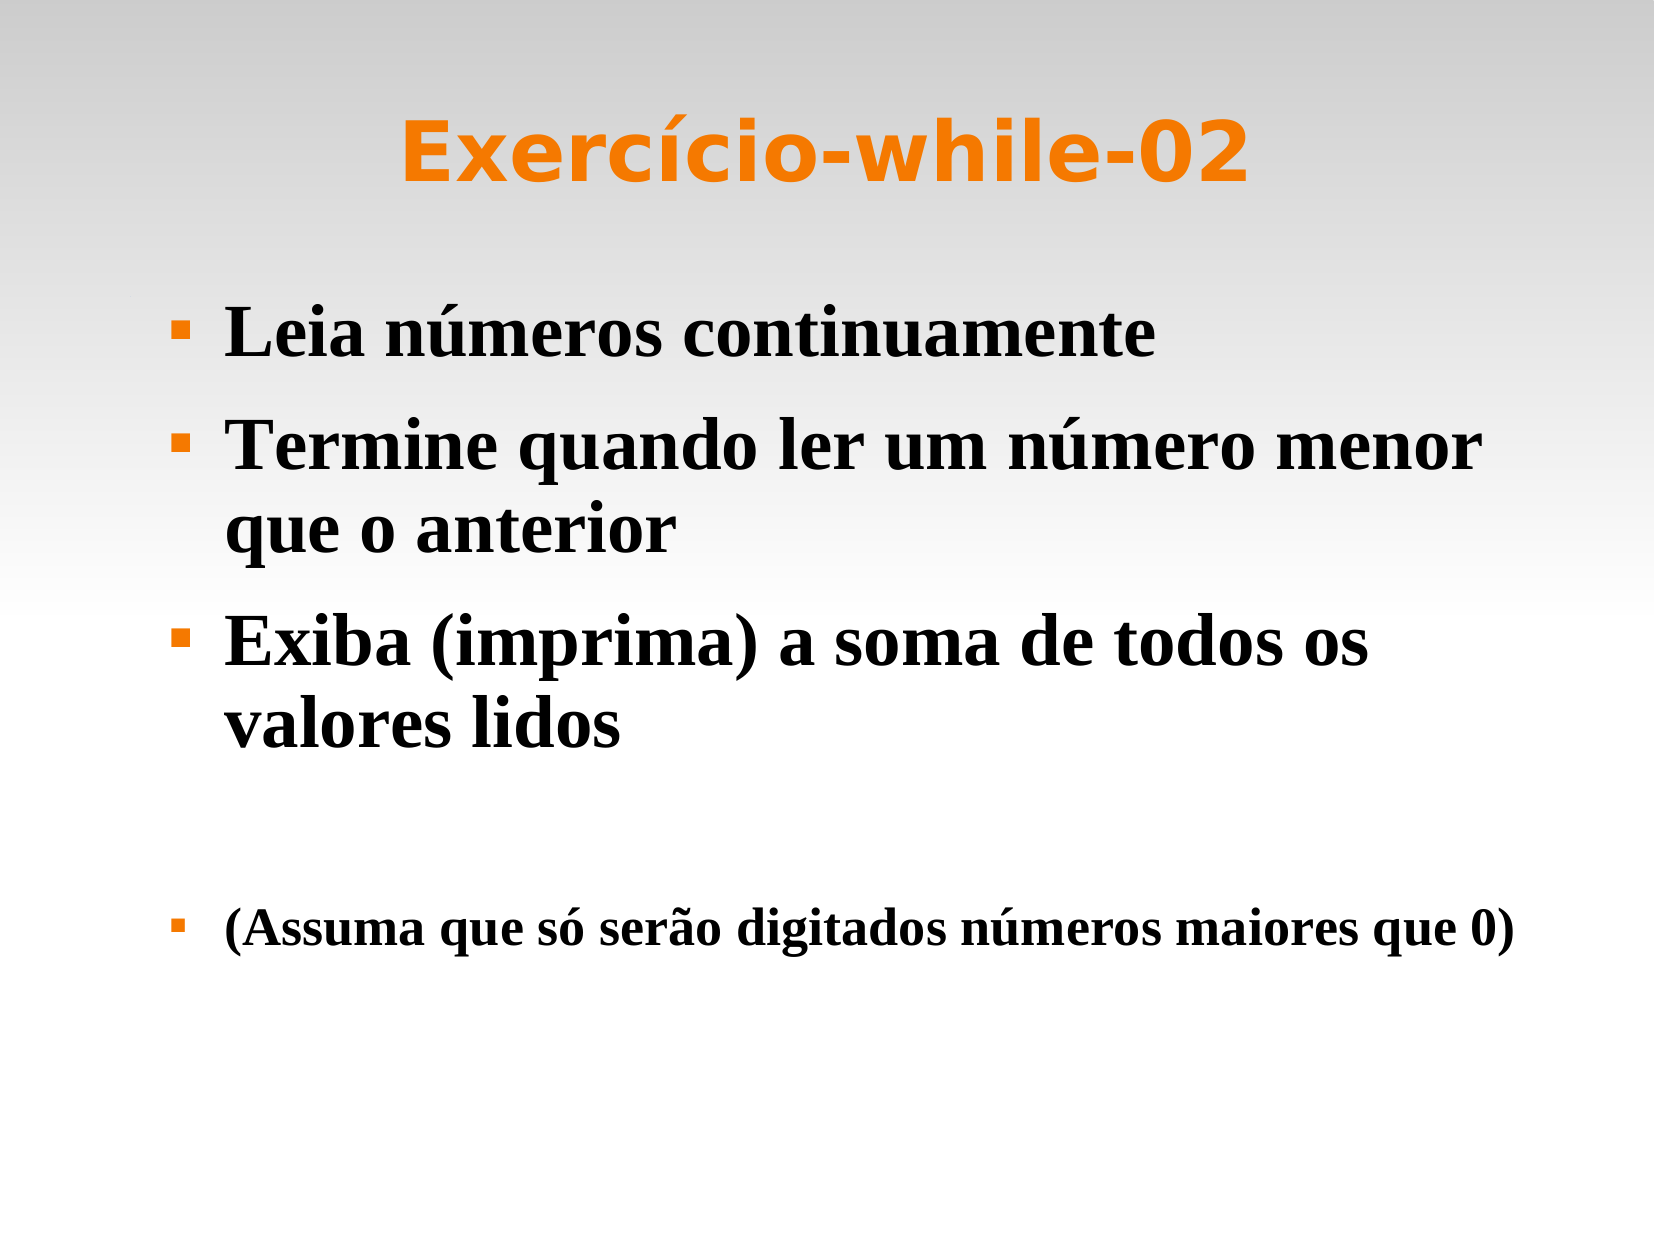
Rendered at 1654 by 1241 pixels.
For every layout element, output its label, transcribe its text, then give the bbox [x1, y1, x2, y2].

list Leia números continuamente Termine quando ler um número menor que o anterior Exiba (imprima) a soma de todos os valores lidos (Assuma que só serão digitados números maiores que 0) [82, 290, 1571, 1109]
title Exercício-while-02 [82, 49, 1571, 257]
